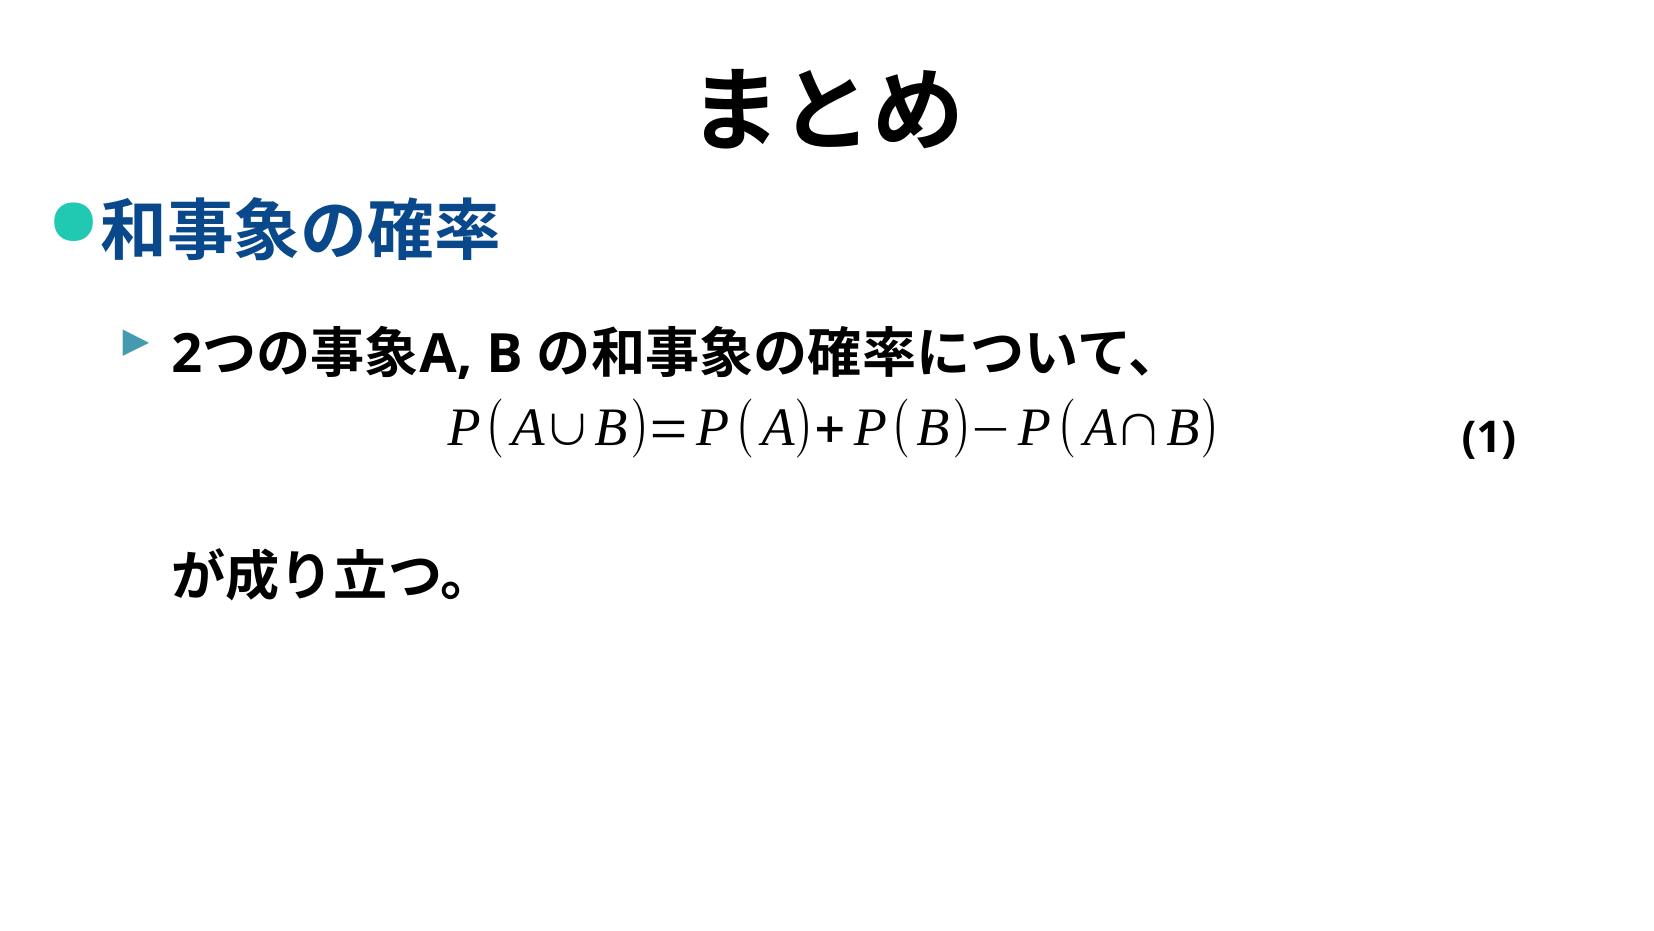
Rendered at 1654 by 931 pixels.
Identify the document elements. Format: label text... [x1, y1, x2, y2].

title まとめ [29, 29, 1625, 177]
chart [442, 395, 1220, 462]
list 和事象の確率 2つの事象A, B の和事象の確率について、 が成り立つ。 [29, 177, 1625, 848]
text_box (1) [1446, 389, 1595, 467]
